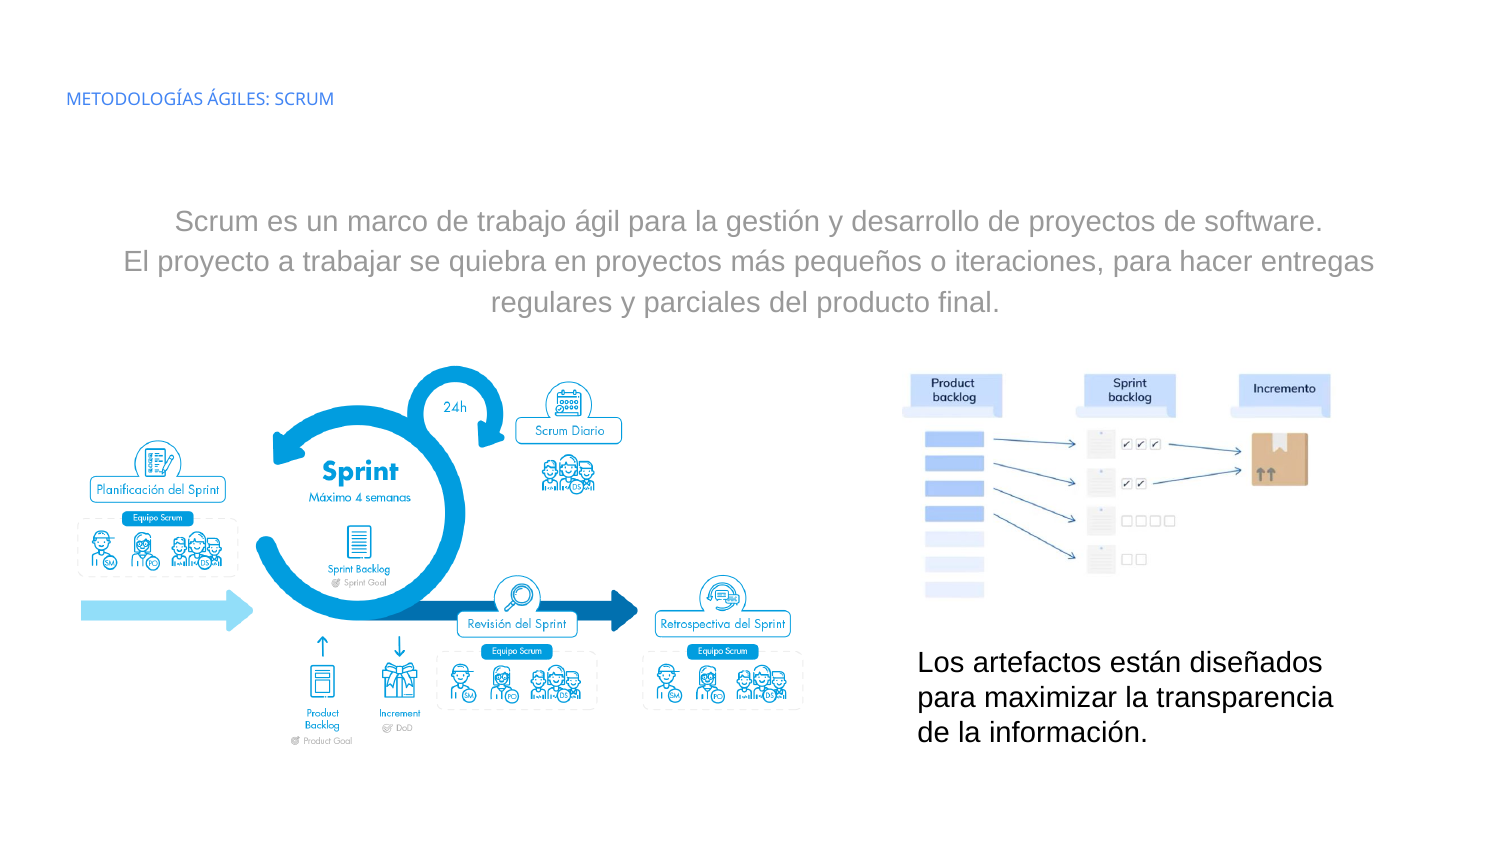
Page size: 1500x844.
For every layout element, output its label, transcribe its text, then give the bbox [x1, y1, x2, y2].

text_box Los artefactos están diseñados para maximizar la transparencia de la información. [902, 628, 1386, 764]
list Scrum es un marco de trabajo ágil para la gestión y desarrollo de proyectos de software. El proyecto a trabajar se quiebra en proyectos más pequeños o iteraciones, para hacer entregas regulares y parciales del producto final. [51, 182, 1449, 765]
title METODOLOGÍAS ÁGILES: SCRUM [51, 72, 1449, 167]
picture [902, 368, 1337, 602]
picture [51, 331, 850, 765]
